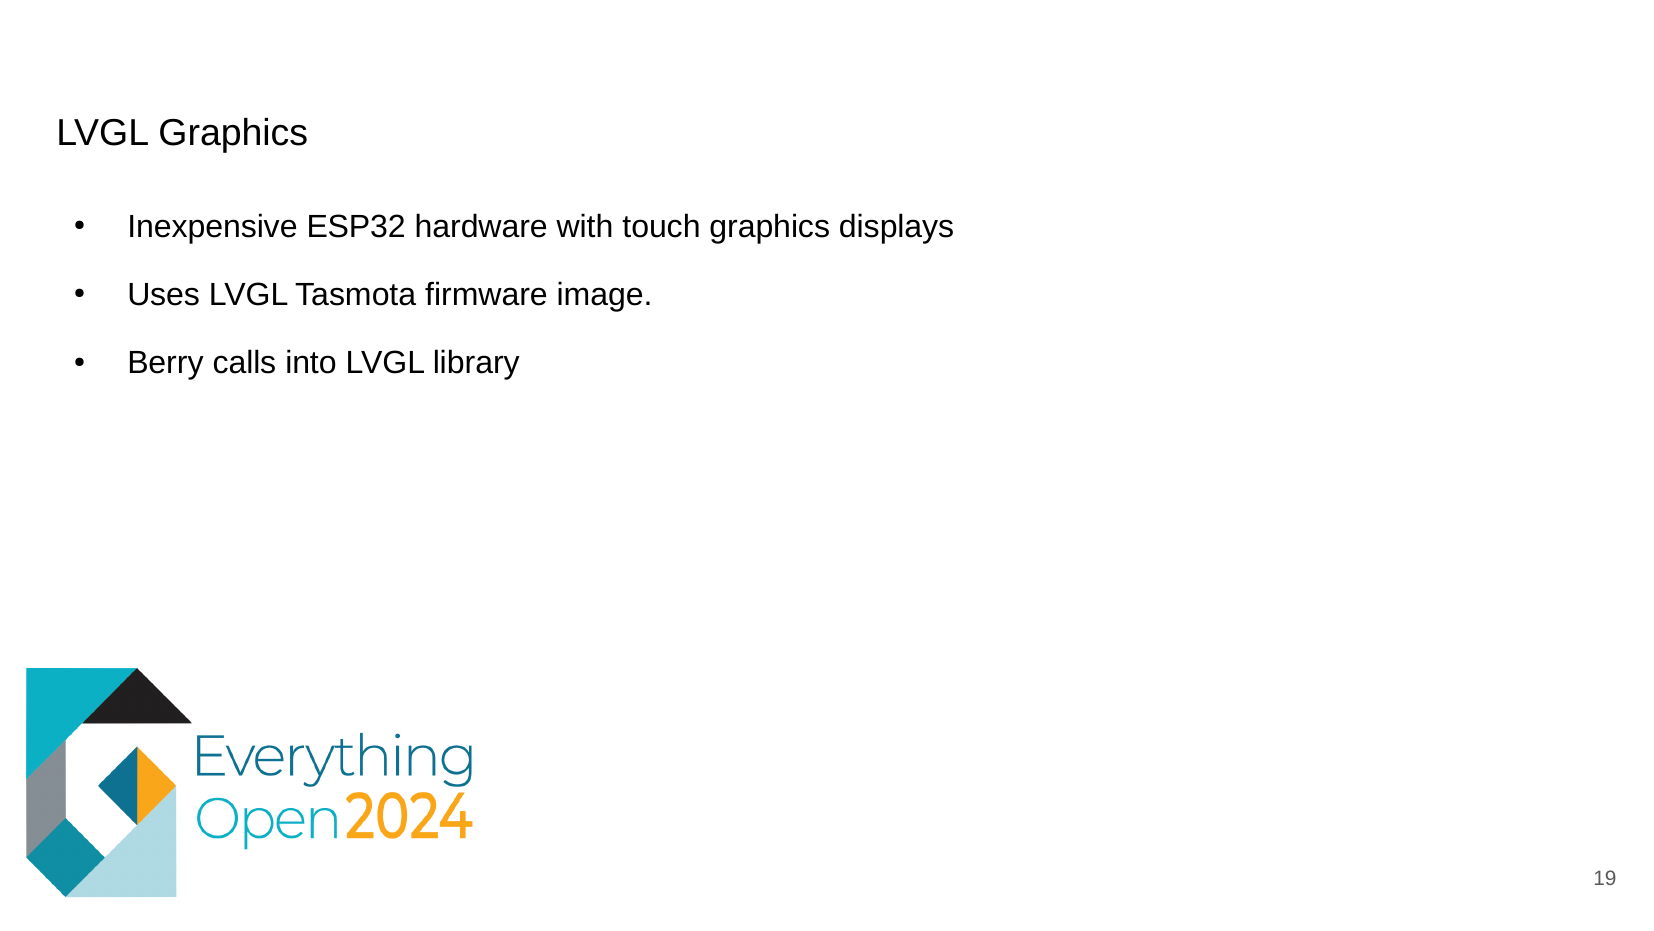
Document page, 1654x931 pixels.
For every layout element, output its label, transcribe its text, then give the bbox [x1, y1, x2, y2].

title LVGL Graphics [56, 80, 1598, 184]
list Inexpensive ESP32 hardware with touch graphics displays Uses LVGL Tasmota firmware image. Berry calls into LVGL library [56, 208, 1598, 827]
picture [8, 655, 492, 907]
